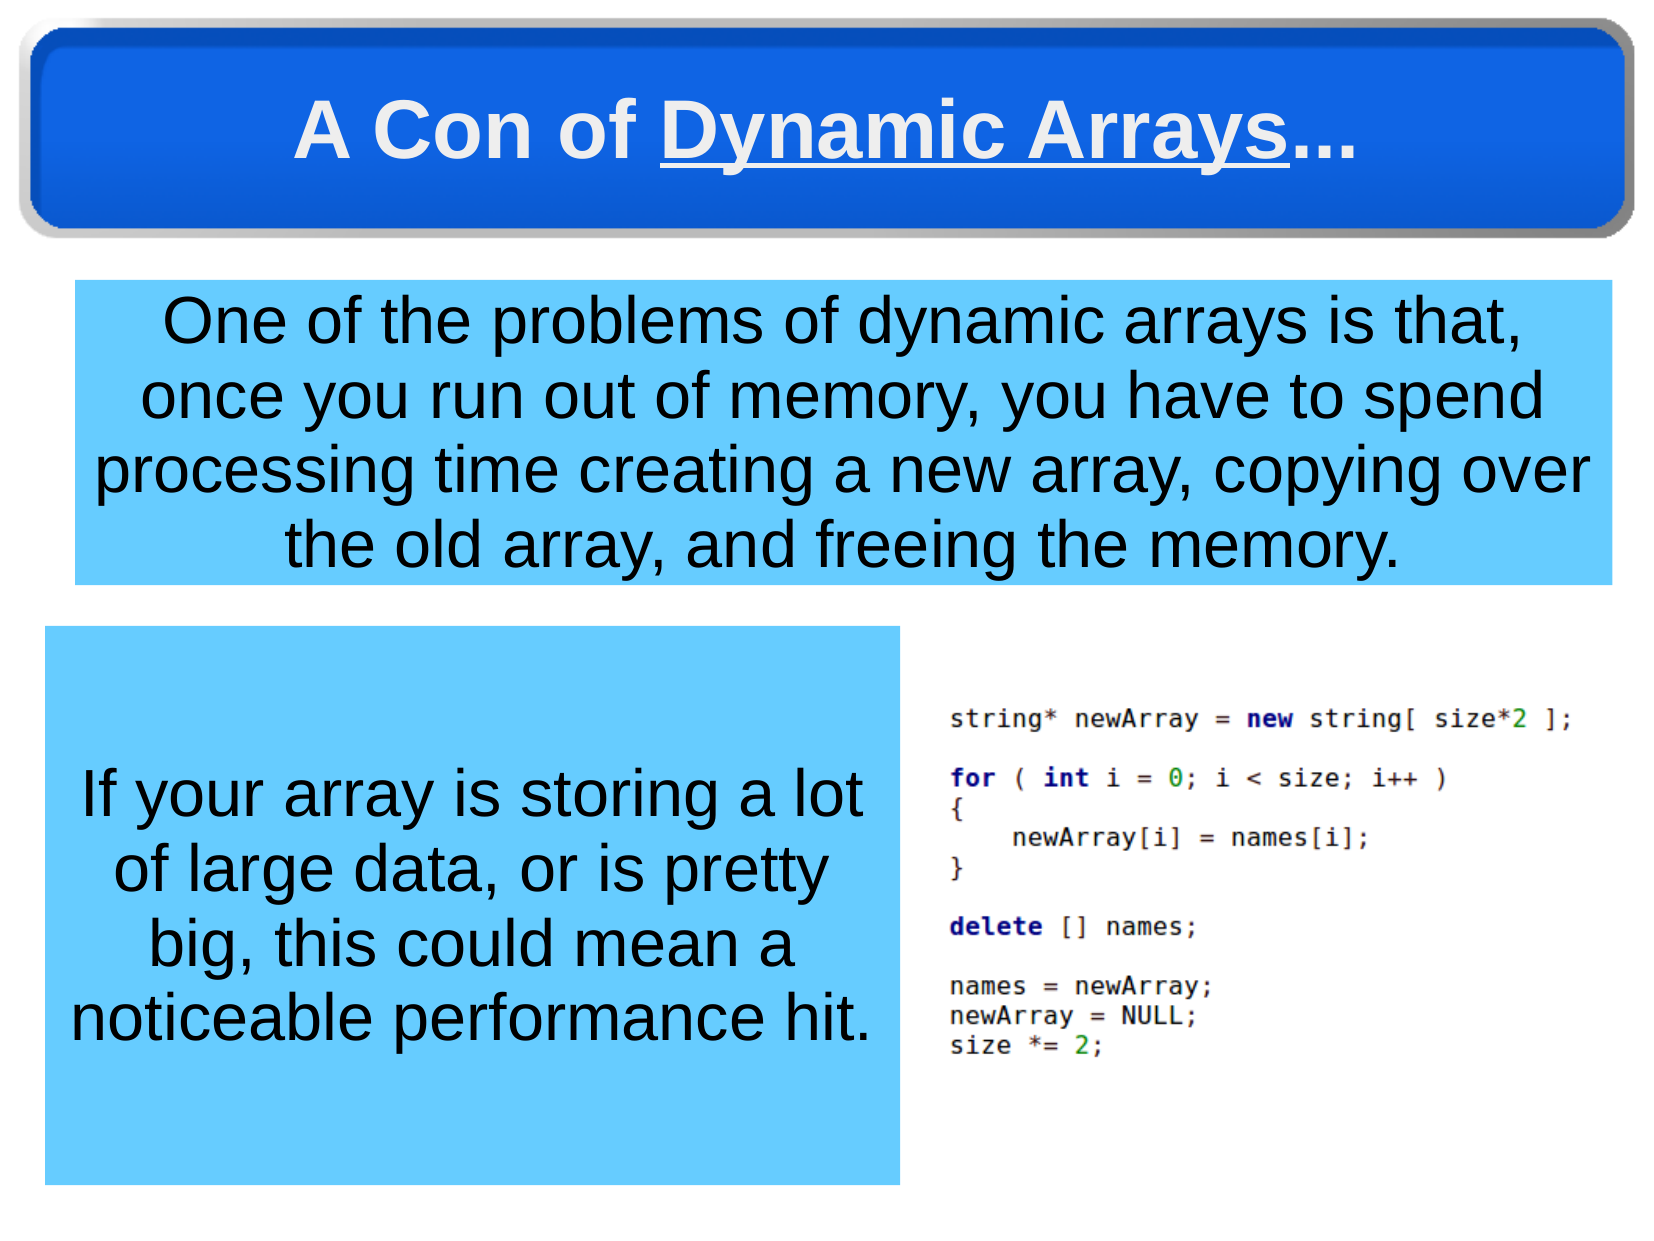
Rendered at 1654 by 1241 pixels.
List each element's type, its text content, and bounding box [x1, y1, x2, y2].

subtitle One of the problems of dynamic arrays is that, once you run out of memory, you have to spend processing time creating a new array, copying over the old array, and freeing the memory. [75, 279, 1613, 586]
picture [0, 0, 1654, 1241]
title A Con of Dynamic Arrays... [82, 49, 1571, 211]
text_box If your array is storing a lot of large data, or is pretty big, this could mean a noticeable performance hit. [45, 625, 901, 1186]
